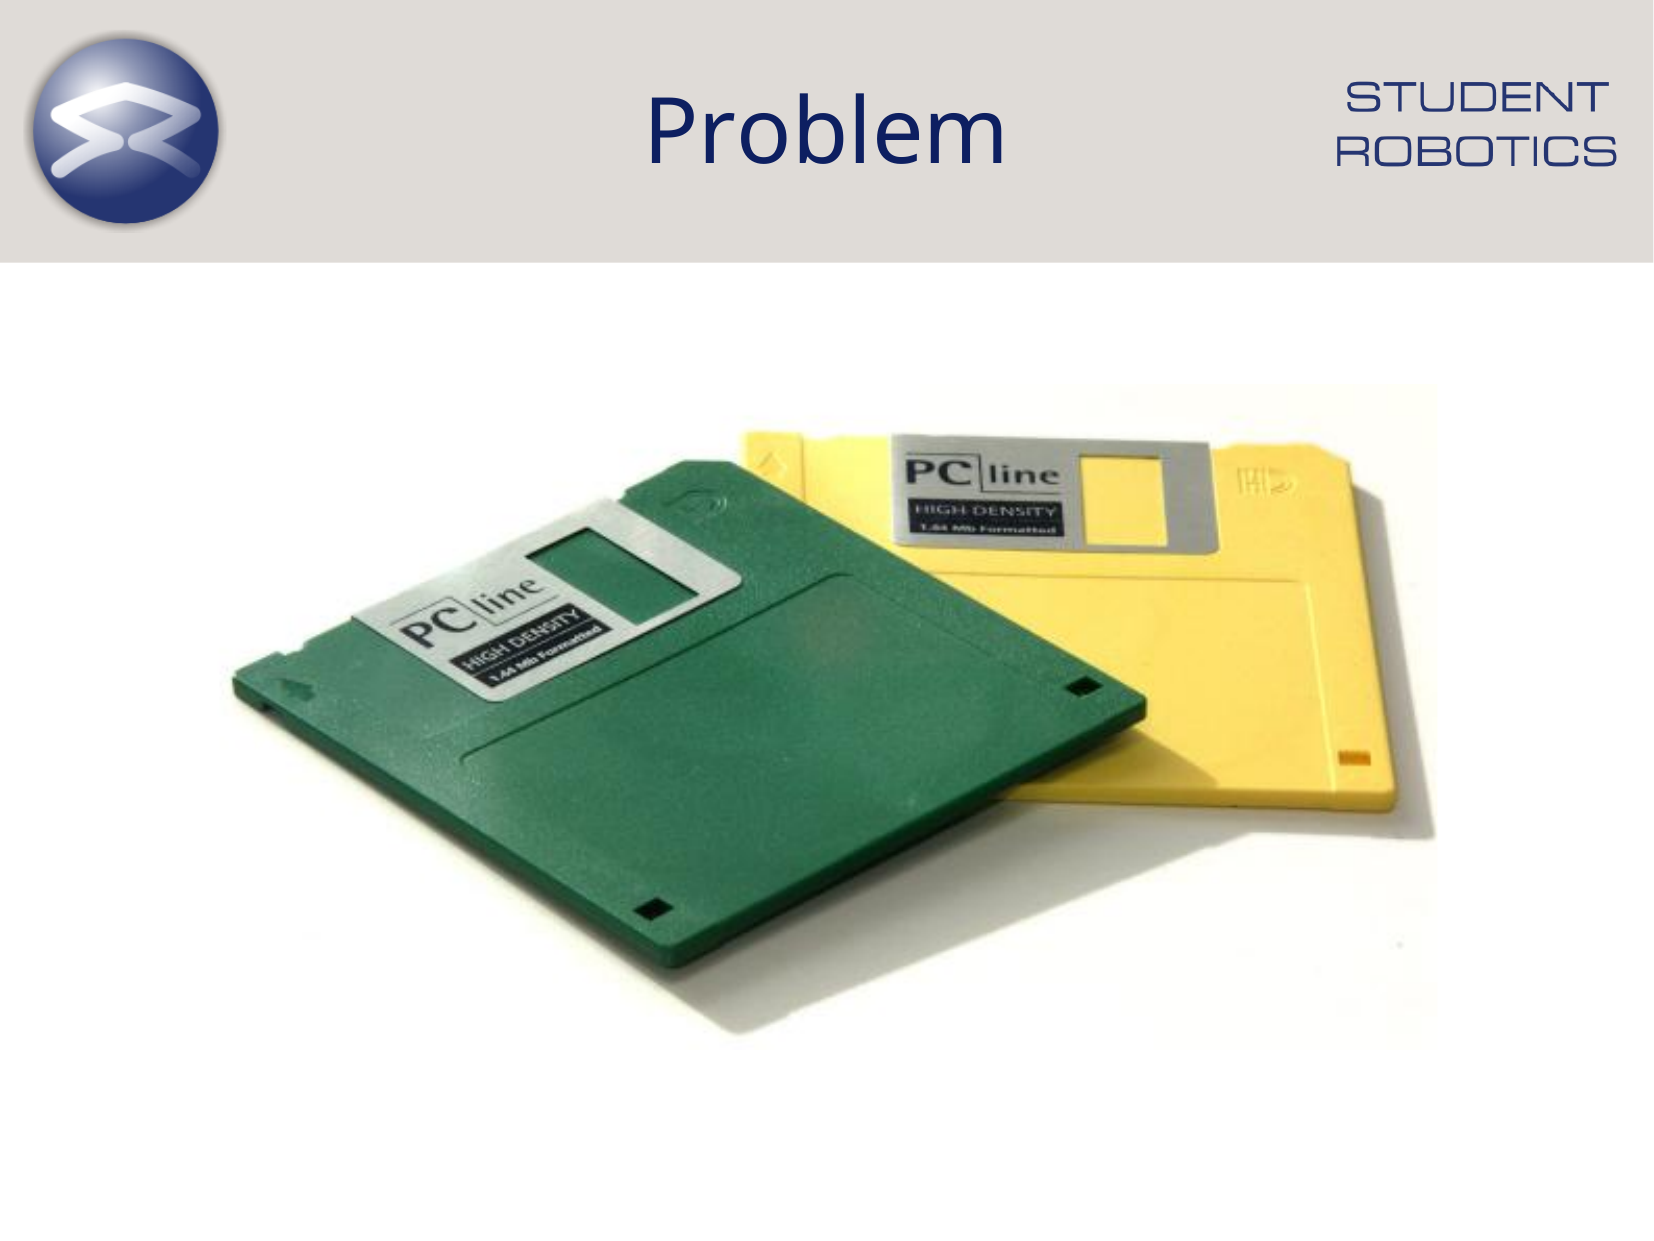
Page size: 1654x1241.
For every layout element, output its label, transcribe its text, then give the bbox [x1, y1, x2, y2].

picture [9, 19, 82, 245]
title Problem [82, 7, 1571, 250]
picture [187, 384, 1438, 1051]
picture [1571, 68, 1633, 174]
